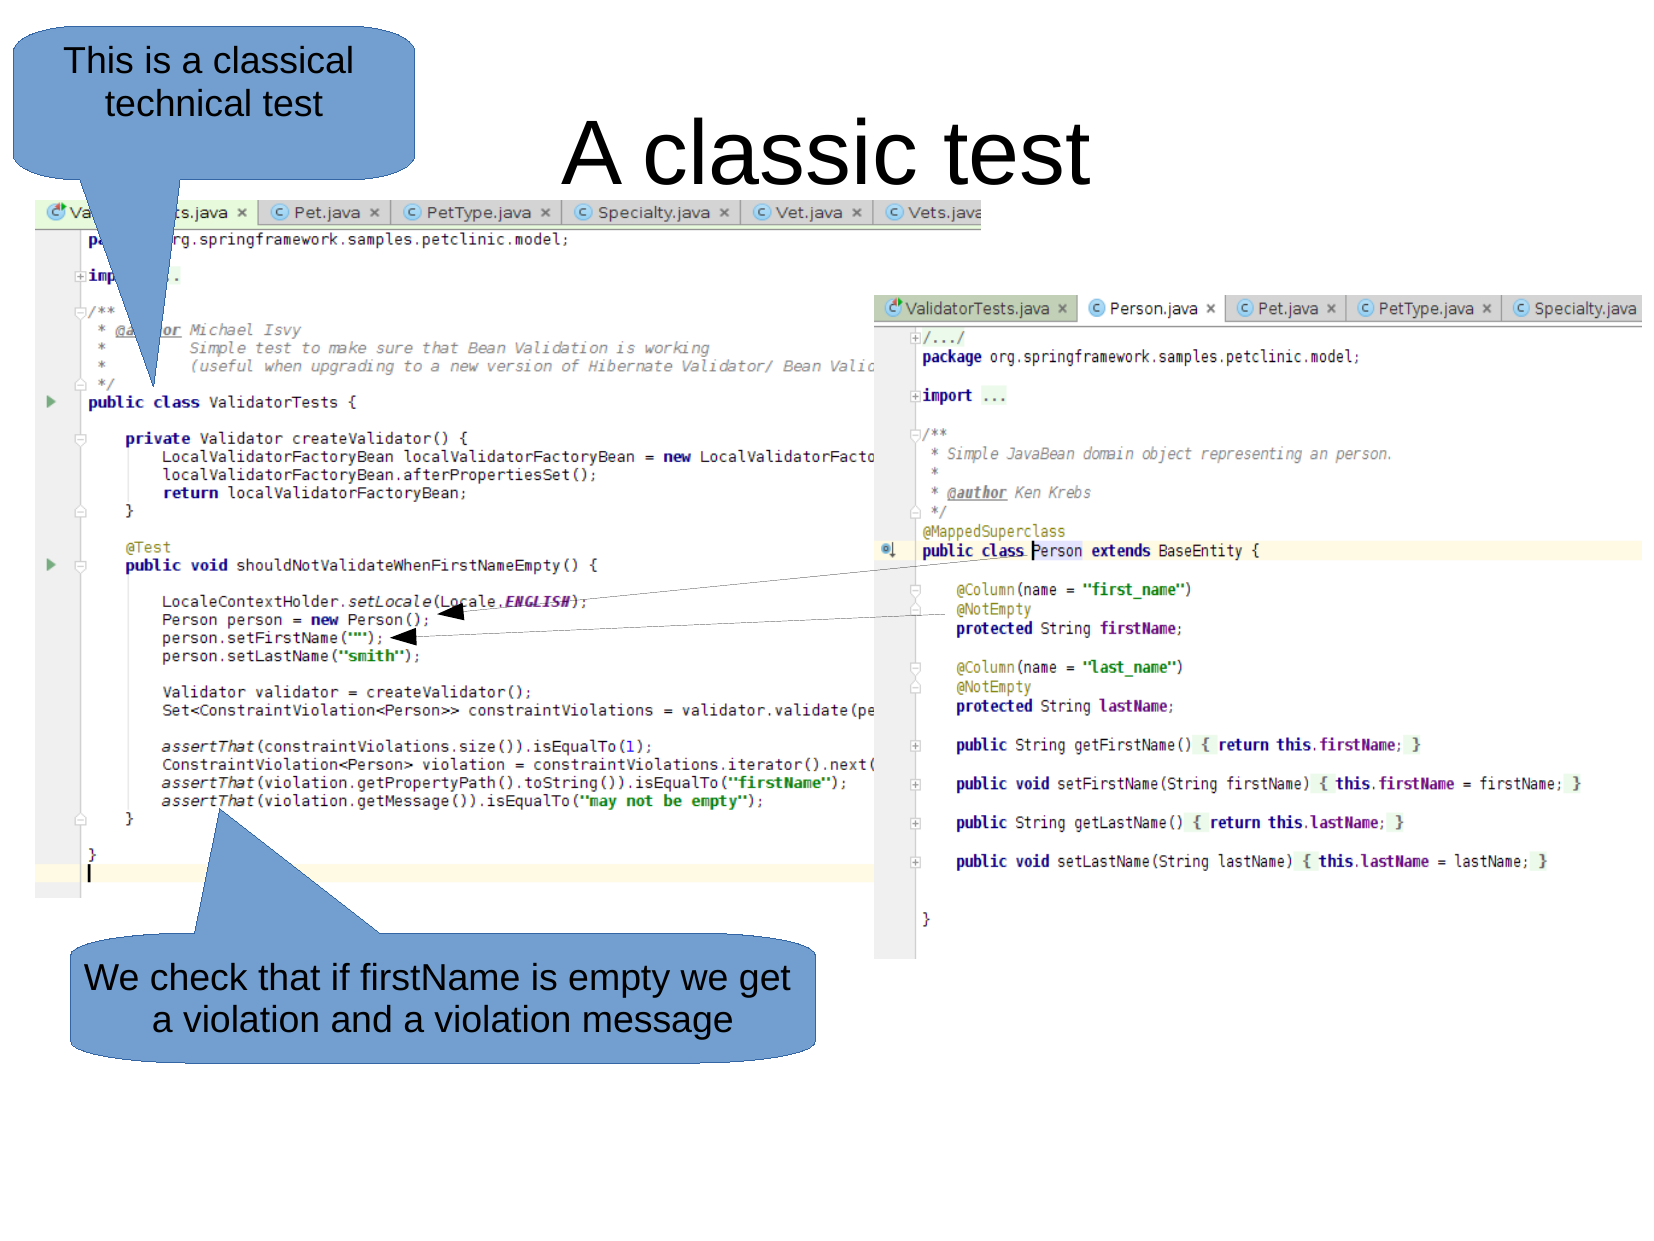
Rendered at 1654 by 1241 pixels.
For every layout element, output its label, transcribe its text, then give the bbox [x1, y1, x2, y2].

picture [35, 200, 1642, 959]
text_box We check that if firstName is empty we get a violation and a violation message [70, 808, 816, 1064]
text_box This is a classical technical test [13, 26, 415, 387]
title A classic test [178, 49, 1571, 257]
